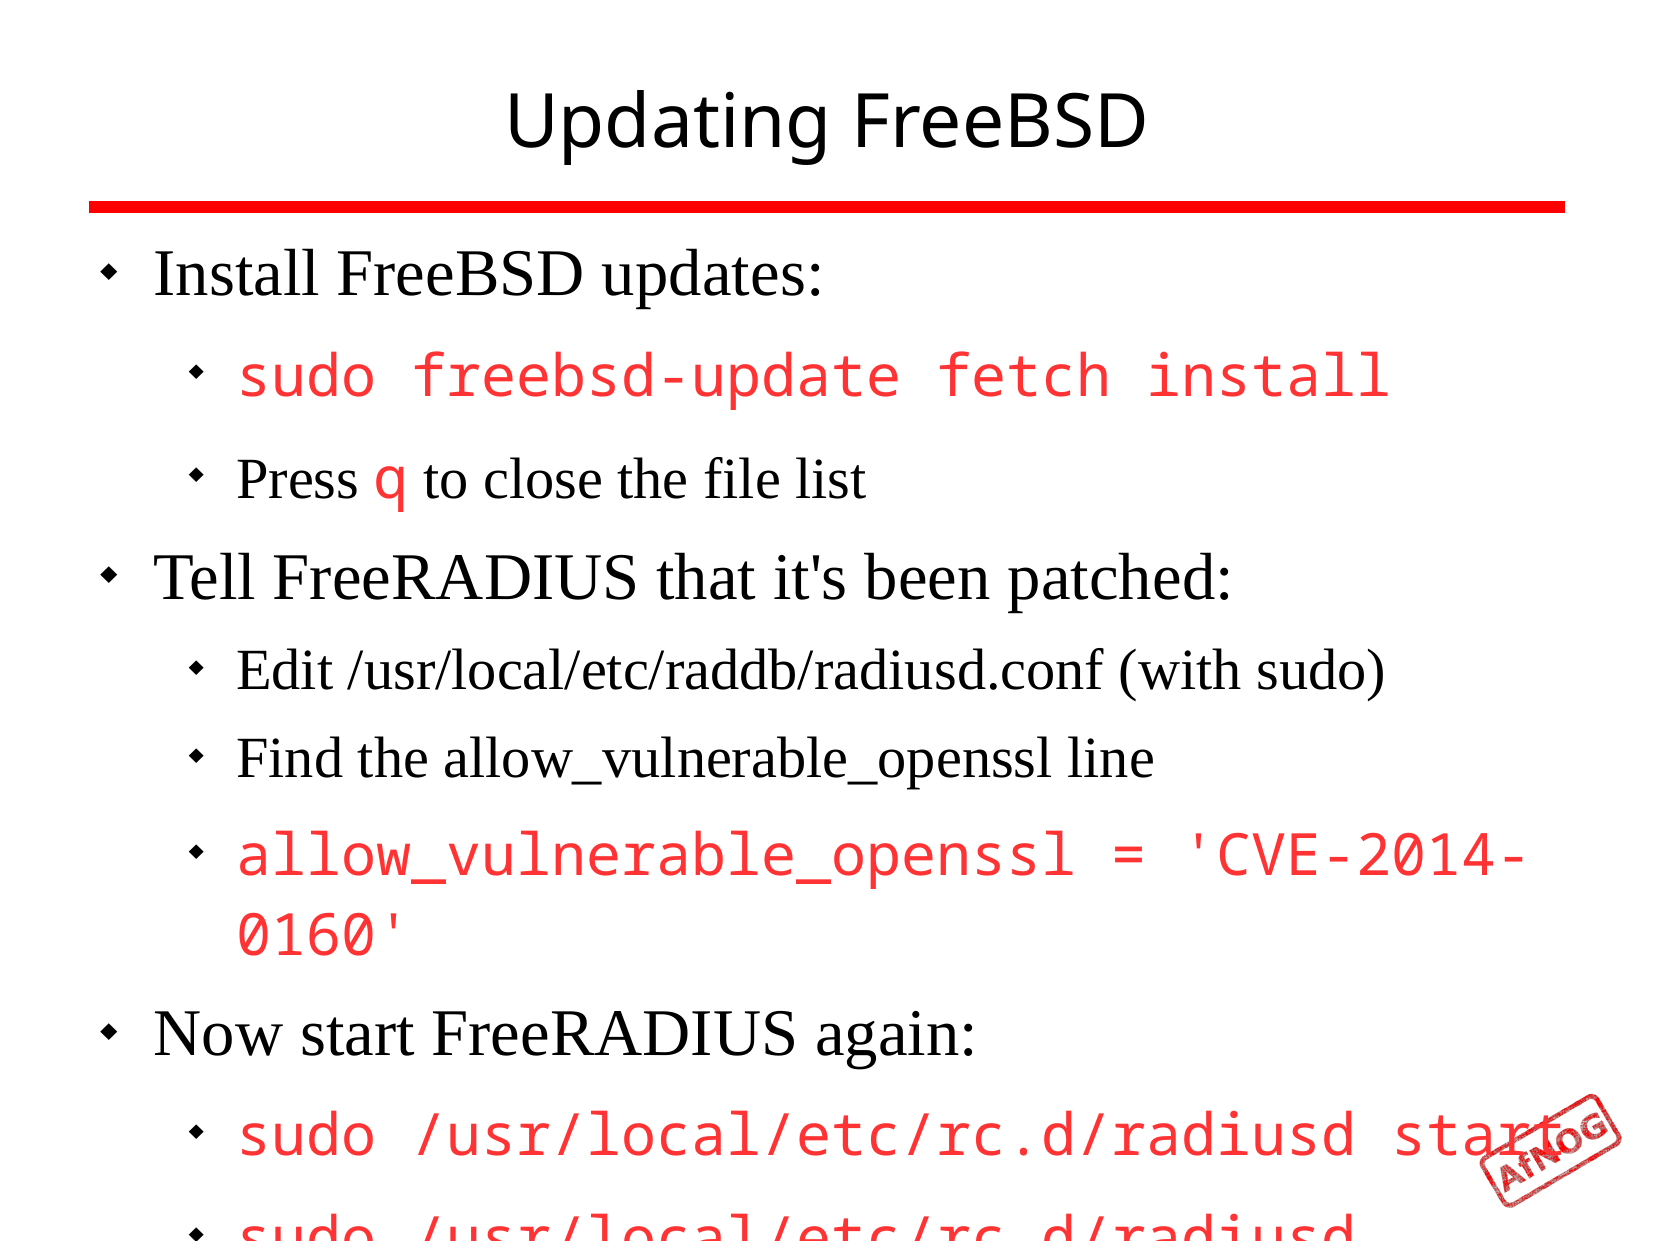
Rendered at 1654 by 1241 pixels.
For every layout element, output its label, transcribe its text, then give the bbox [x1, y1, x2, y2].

title Updating FreeBSD [82, 29, 1571, 207]
list Install FreeBSD updates: sudo freebsd-update fetch install Press q to close the file list Tell FreeRADIUS that it's been patched: Edit /usr/local/etc/raddb/radiusd.conf (with sudo) Find the allow_vulnerable_openssl line allow_vulnerable_openssl = 'CVE-2014-0160' Now start FreeRADIUS again: sudo /usr/local/etc/rc.d/radiusd start sudo /usr/local/etc/rc.d/radiusd status radiusd is running as pid XXXX. [82, 236, 1571, 1180]
picture [1476, 1090, 1625, 1211]
